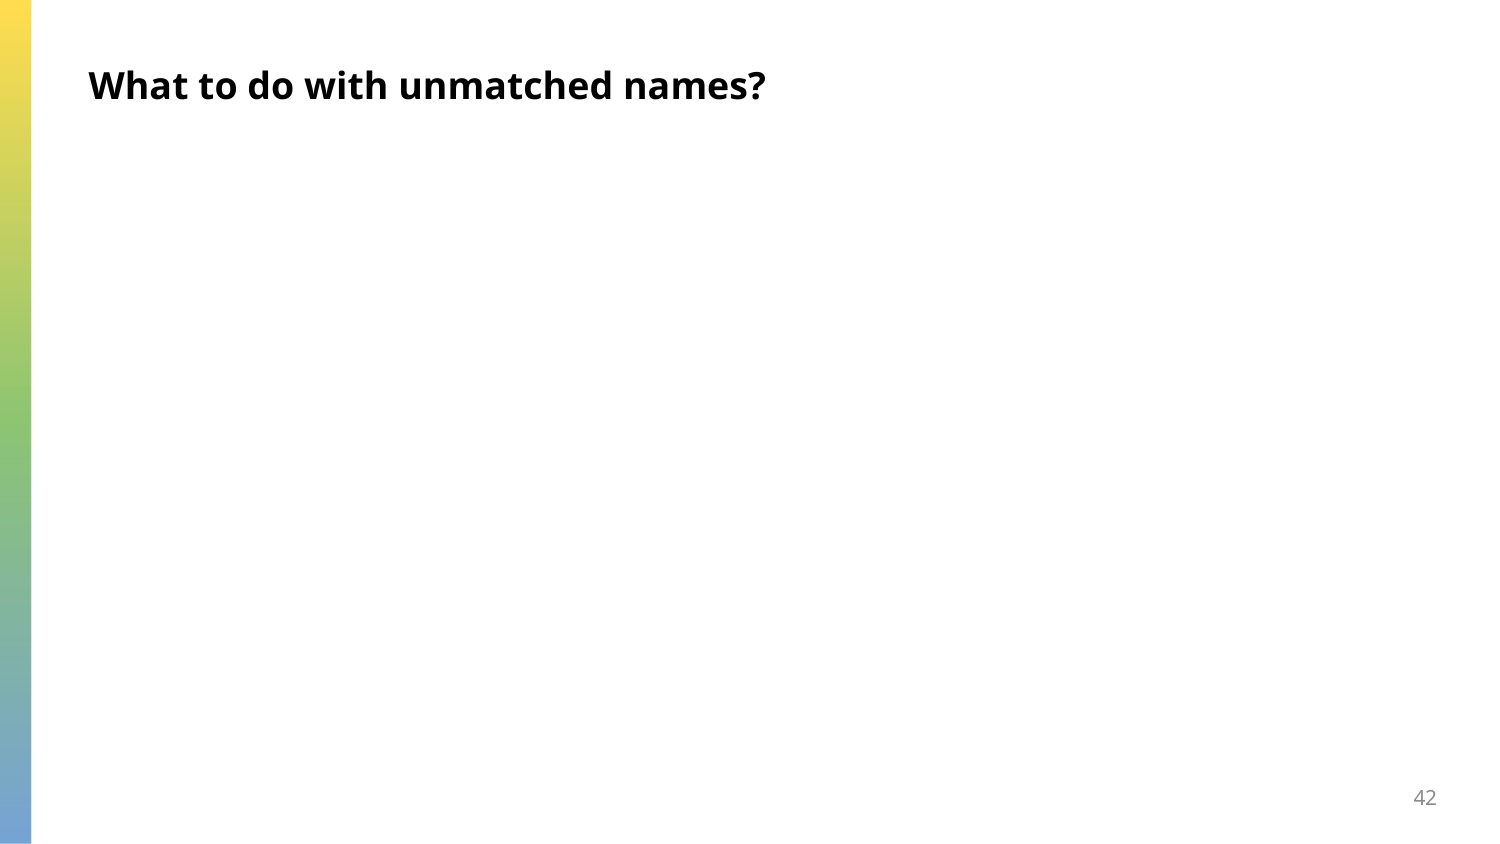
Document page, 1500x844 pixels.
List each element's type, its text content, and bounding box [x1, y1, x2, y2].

picture [0, 0, 1500, 844]
list What to do with unmatched names? [88, 61, 1442, 157]
